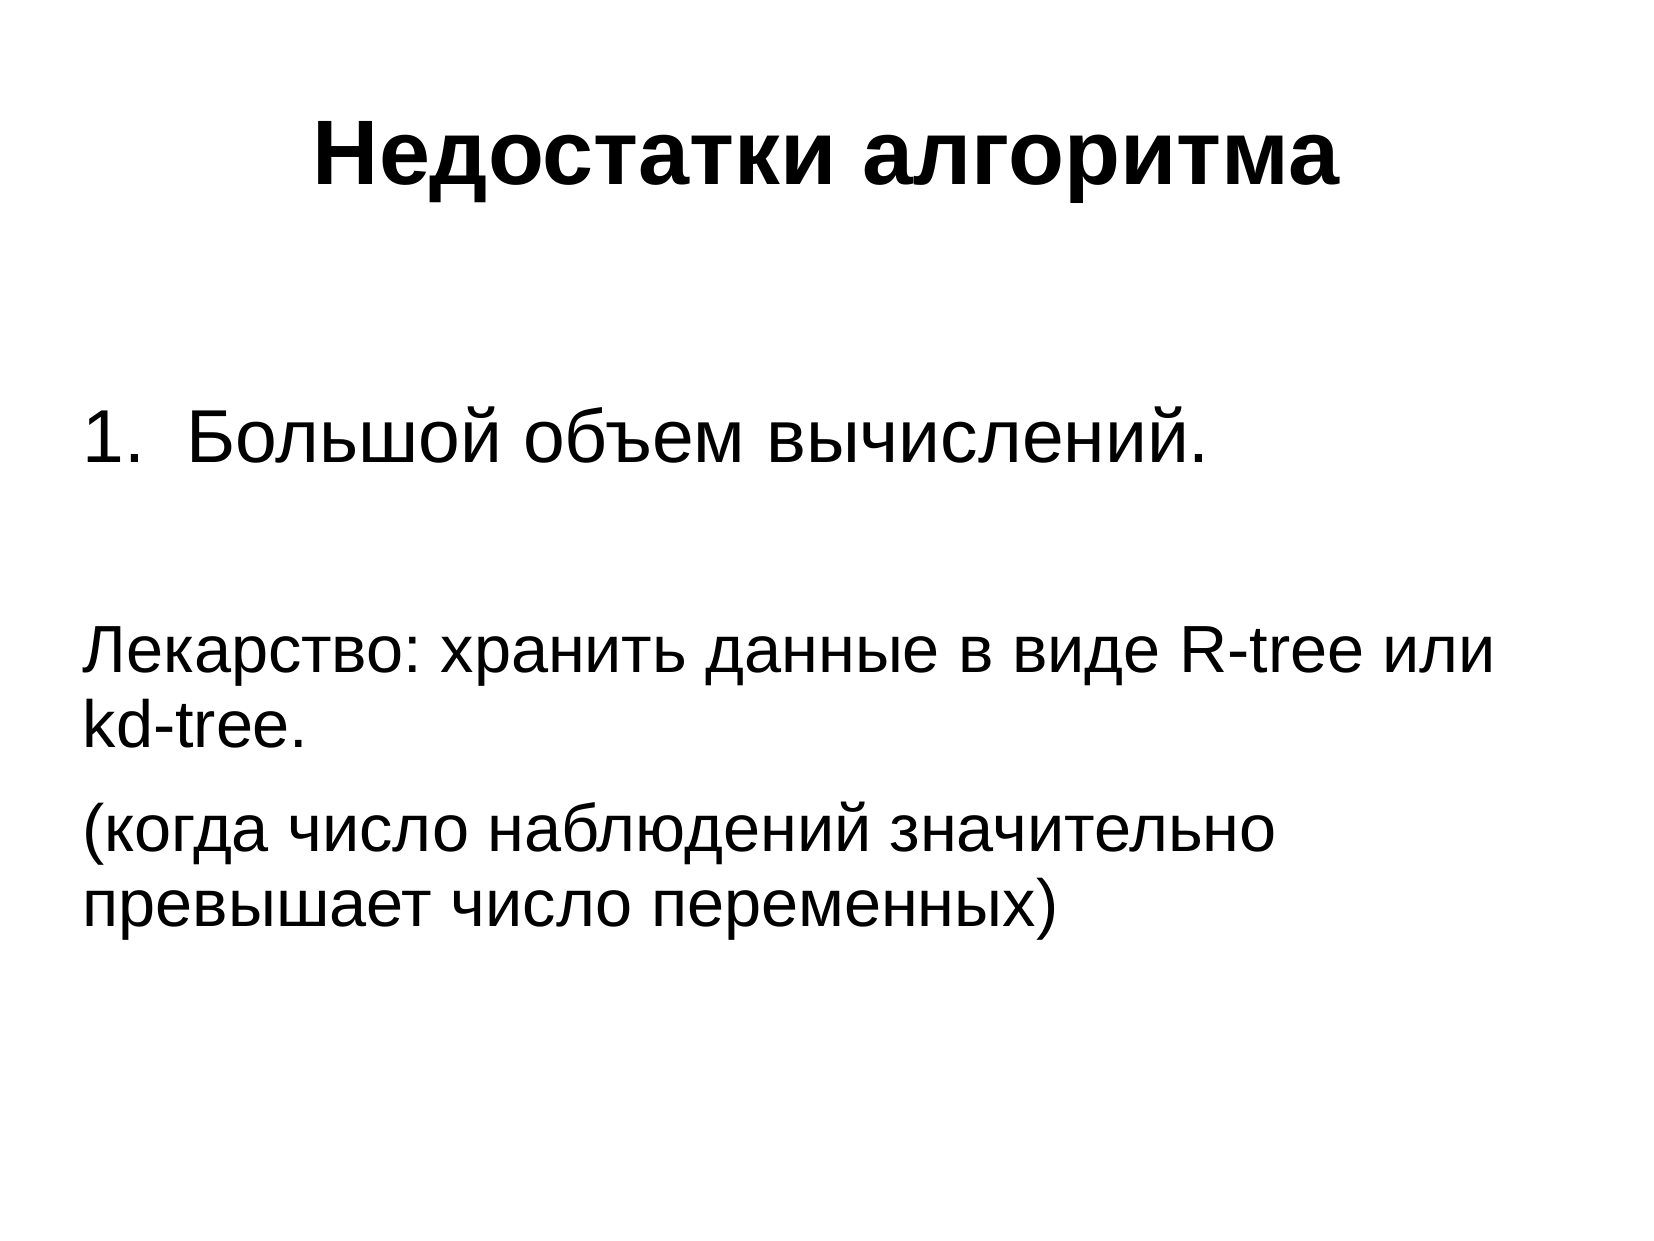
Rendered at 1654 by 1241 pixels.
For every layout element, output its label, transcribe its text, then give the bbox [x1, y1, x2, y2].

list 1. Большой объем вычислений. Лекарство: хранить данные в виде R-tree или kd-tree. (когда число наблюдений значительно превышает число переменных) [82, 290, 1571, 1010]
title Недостатки алгоритма [82, 49, 1571, 257]
